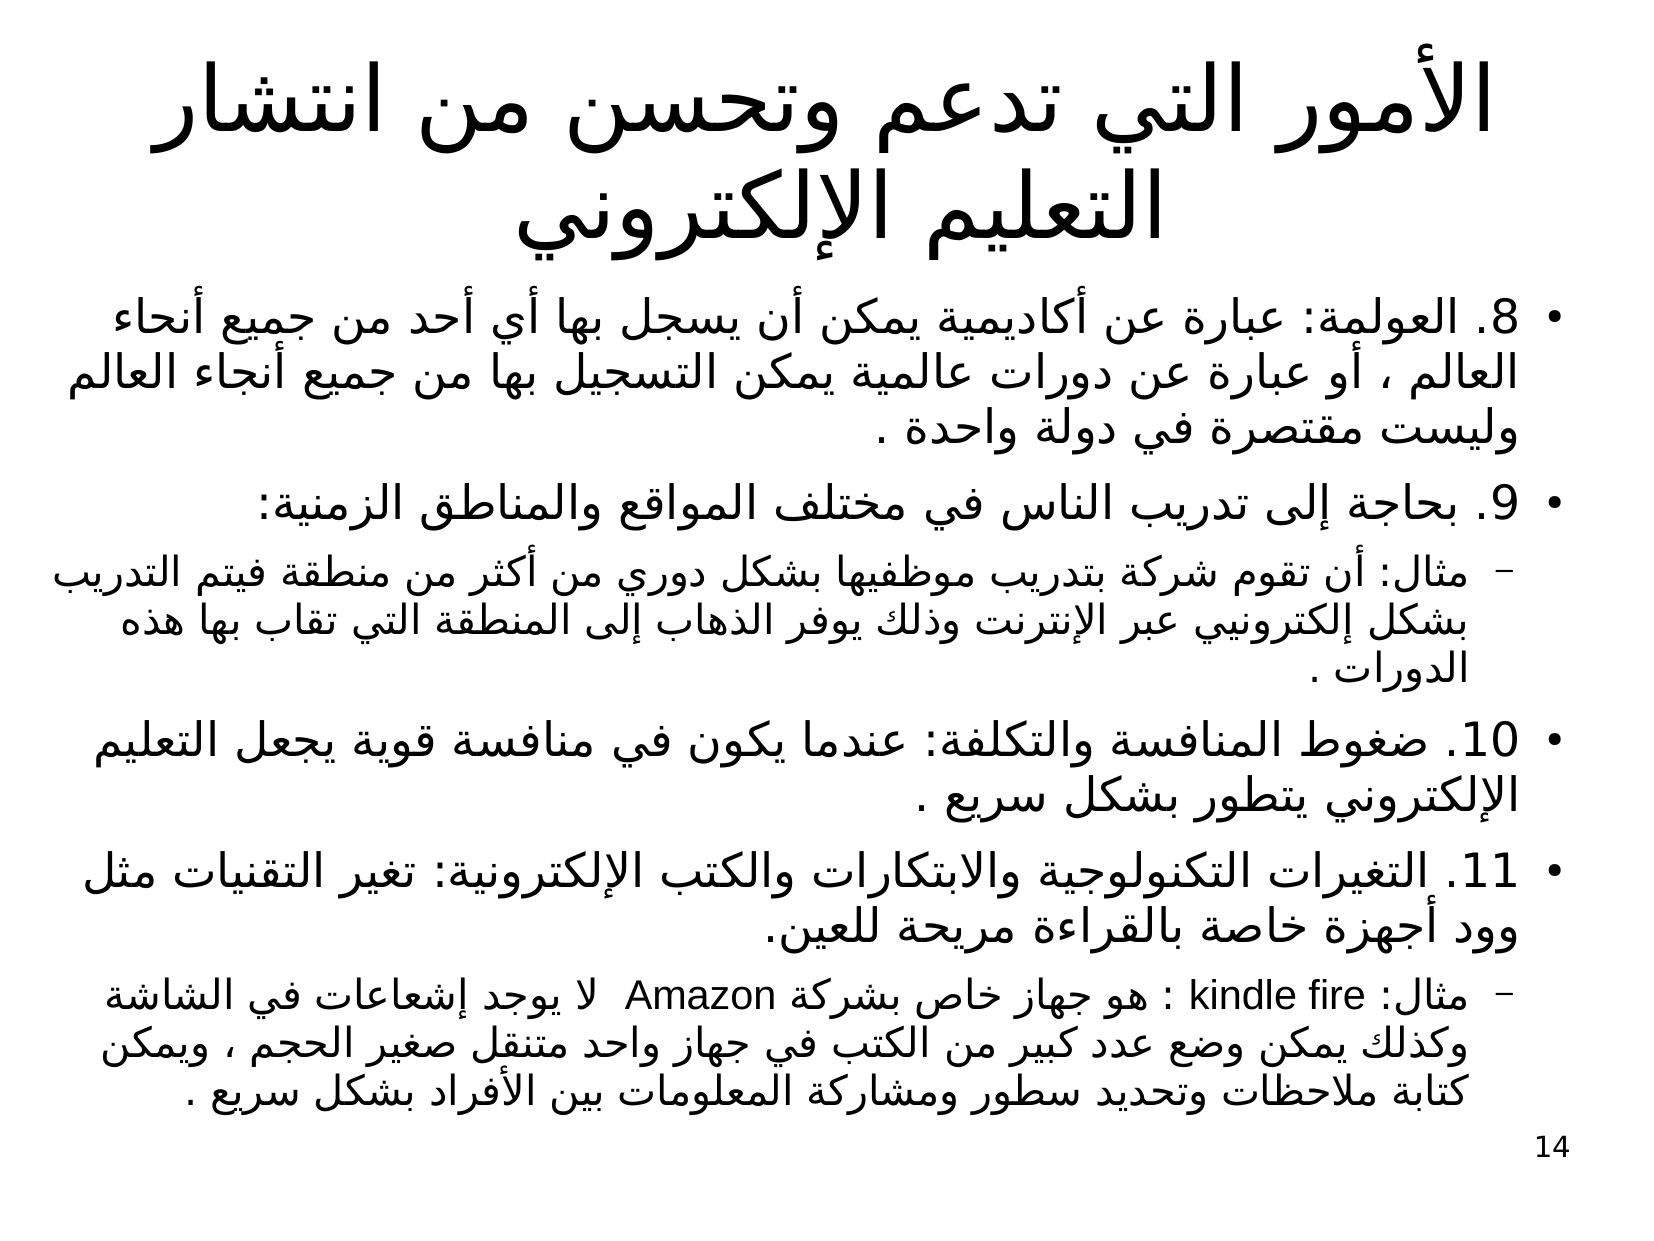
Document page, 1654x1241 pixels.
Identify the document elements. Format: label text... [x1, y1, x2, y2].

title الأمور التي تدعم وتحسن من انتشار التعليم الإلكتروني [23, 42, 1630, 264]
list 8. العولمة: عبارة عن أكاديمية يمكن أن يسجل بها أي أحد من جميع أنحاء العالم ، أو عبارة عن دورات عالمية يمكن التسجيل بها من جميع أنجاء العالم وليست مقتصرة في دولة واحدة . 9. بحاجة إلى تدريب الناس في مختلف المواقع والمناطق الزمنية: مثال: أن تقوم شركة بتدريب موظفيها بشكل دوري من أكثر من منطقة فيتم التدريب بشكل إلكترونيي عبر الإنترنت وذلك يوفر الذهاب إلى المنطقة التي تقاب بها هذه الدورات . 10. ضغوط المنافسة والتكلفة: عندما يكون في منافسة قوية يجعل التعليم الإلكتروني يتطور بشكل سريع . 11. التغيرات التكنولوجية والابتكارات والكتب الإلكترونية: تغير التقنيات مثل وود أجهزة خاصة بالقراءة مريحة للعين. مثال: kindle fire : هو جهاز خاص بشركة Amazon لا يوجد إشعاعات في الشاشة وكذلك يمكن وضع عدد كبير من الكتب في جهاز واحد متنقل صغير الحجم ، ويمكن كتابة ملاحظات وتحديد سطور ومشاركة المعلومات بين الأفراد بشكل سريع . [47, 290, 1571, 1134]
